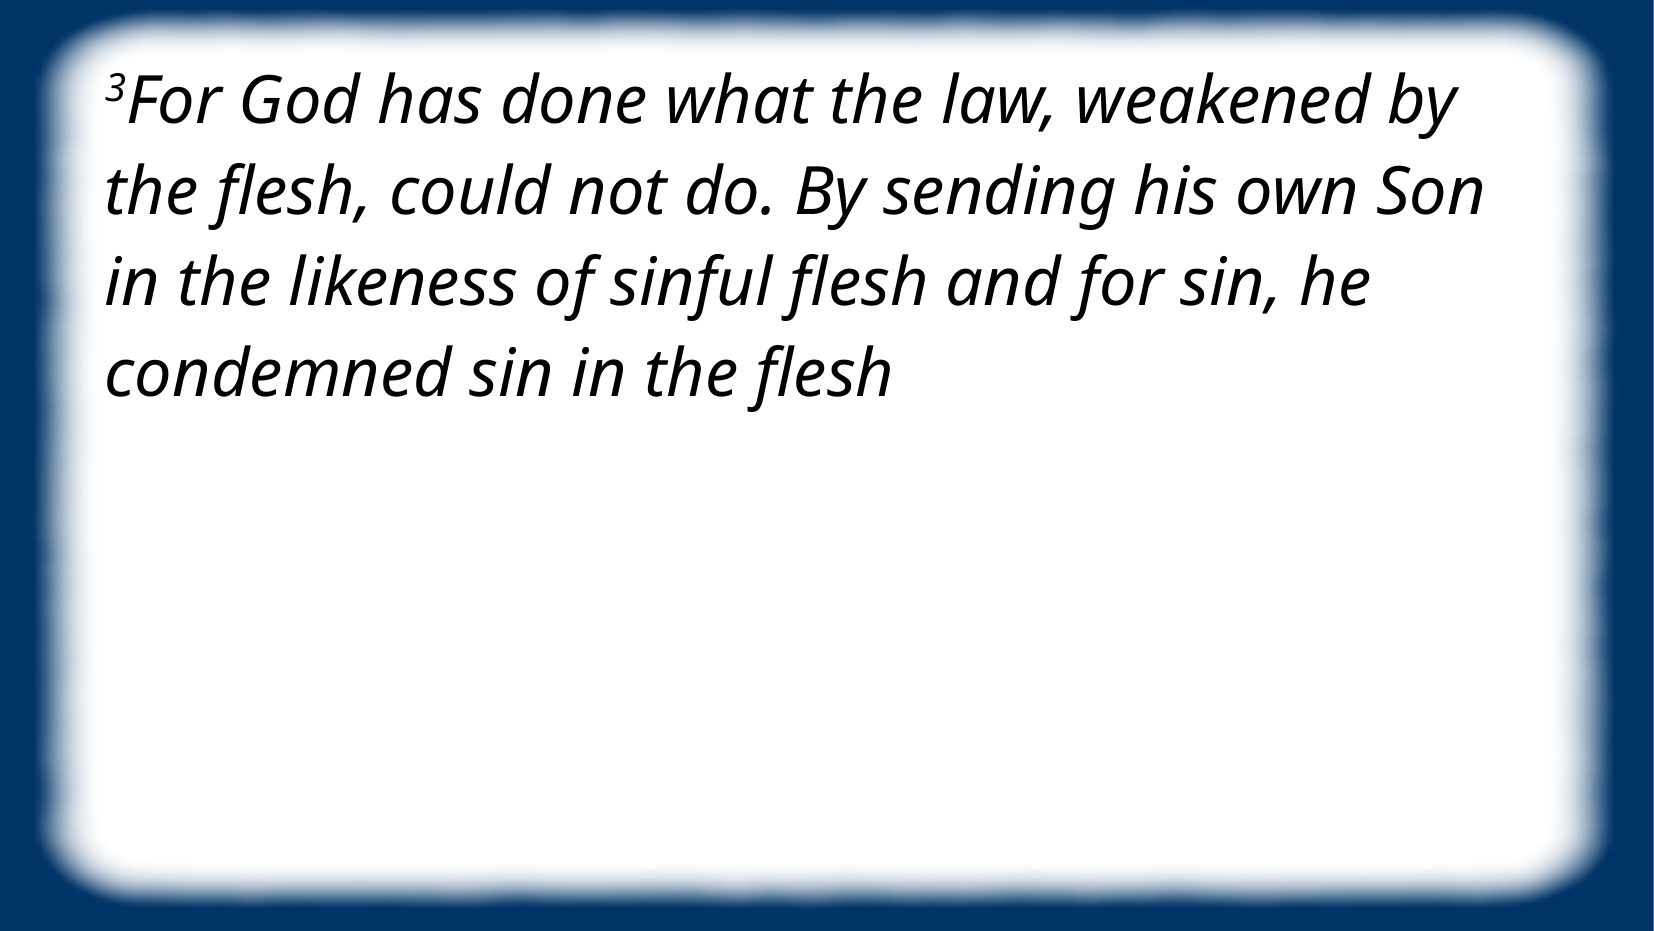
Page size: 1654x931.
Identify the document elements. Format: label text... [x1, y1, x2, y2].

picture [0, 0, 1654, 931]
text_box 3For God has done what the law, weakened by the flesh, could not do. By sending his own Son in the likeness of sinful flesh and for sin, he condemned sin in the flesh [90, 45, 1561, 415]
